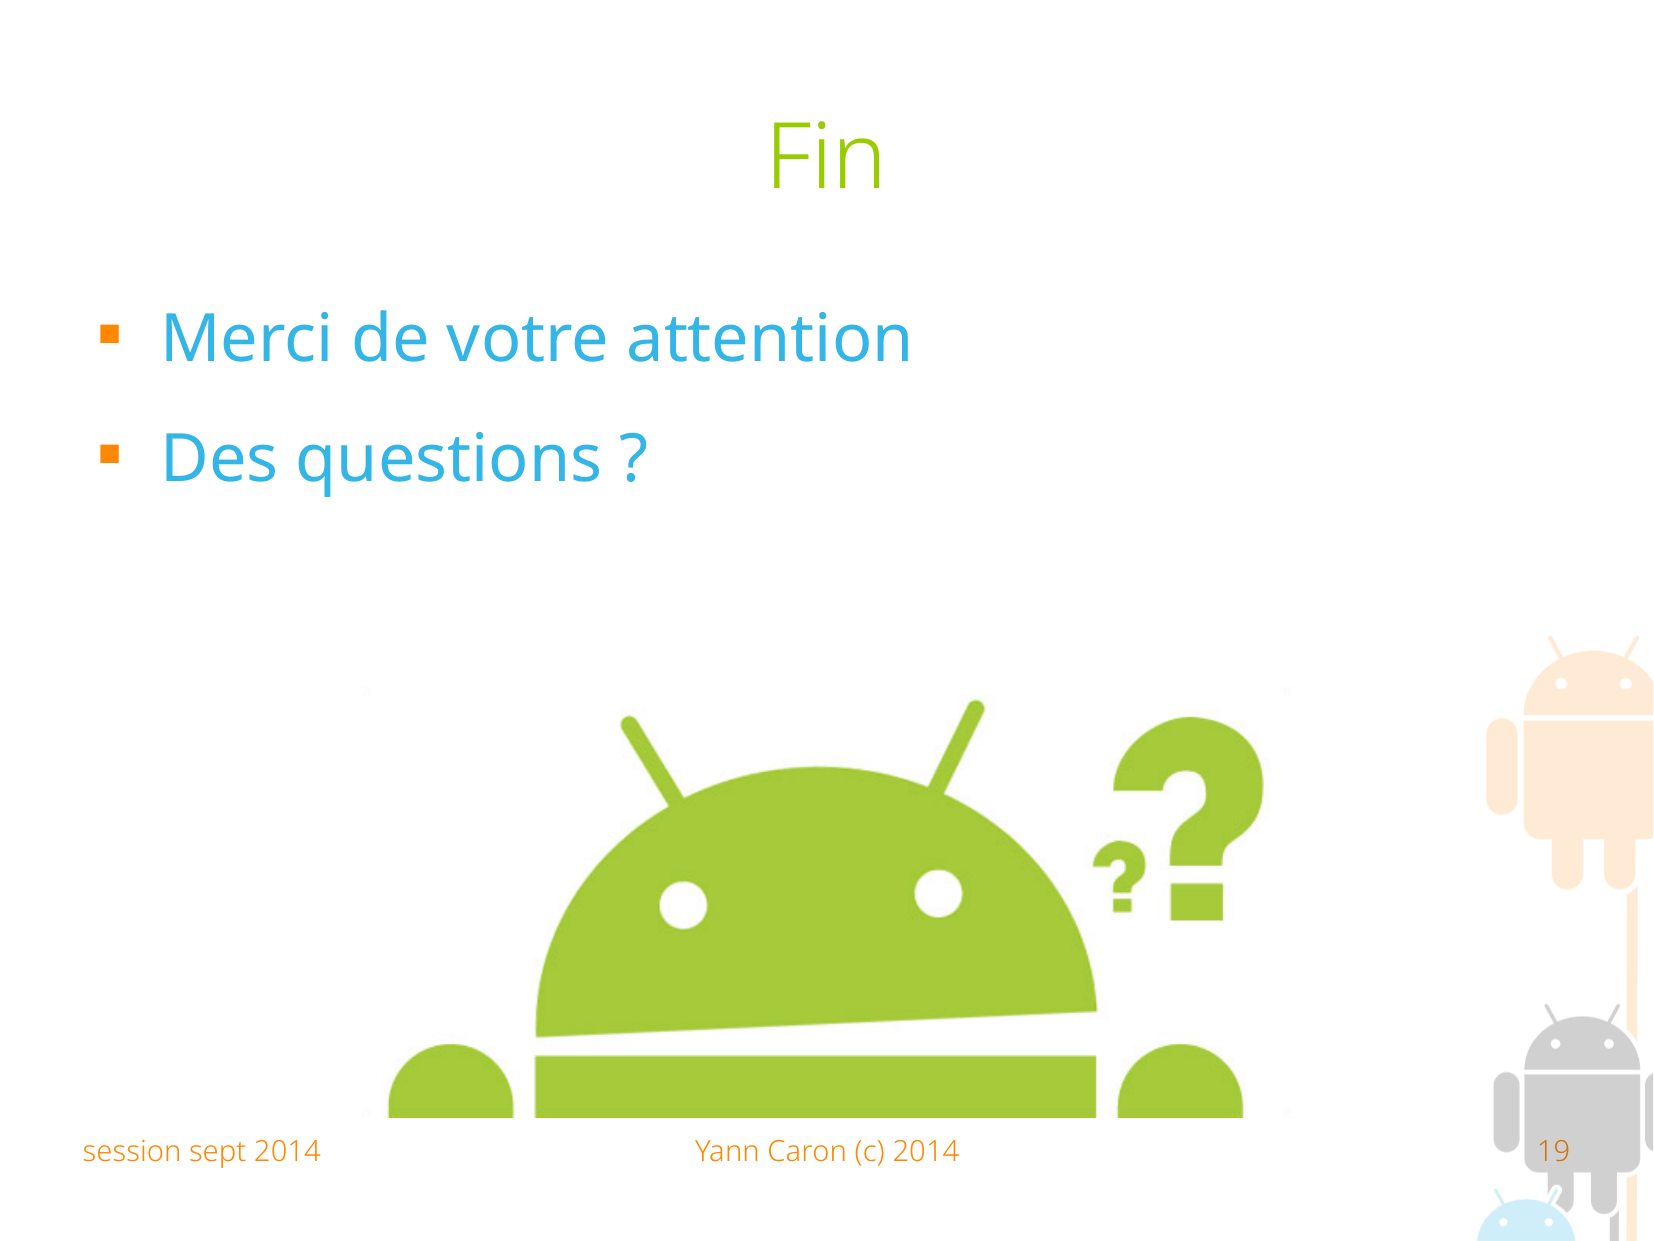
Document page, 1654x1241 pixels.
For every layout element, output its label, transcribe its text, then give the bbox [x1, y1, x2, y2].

list Merci de votre attention Des questions ? [82, 290, 1571, 1010]
title Fin [82, 49, 1571, 257]
picture [240, 423, 1654, 1241]
